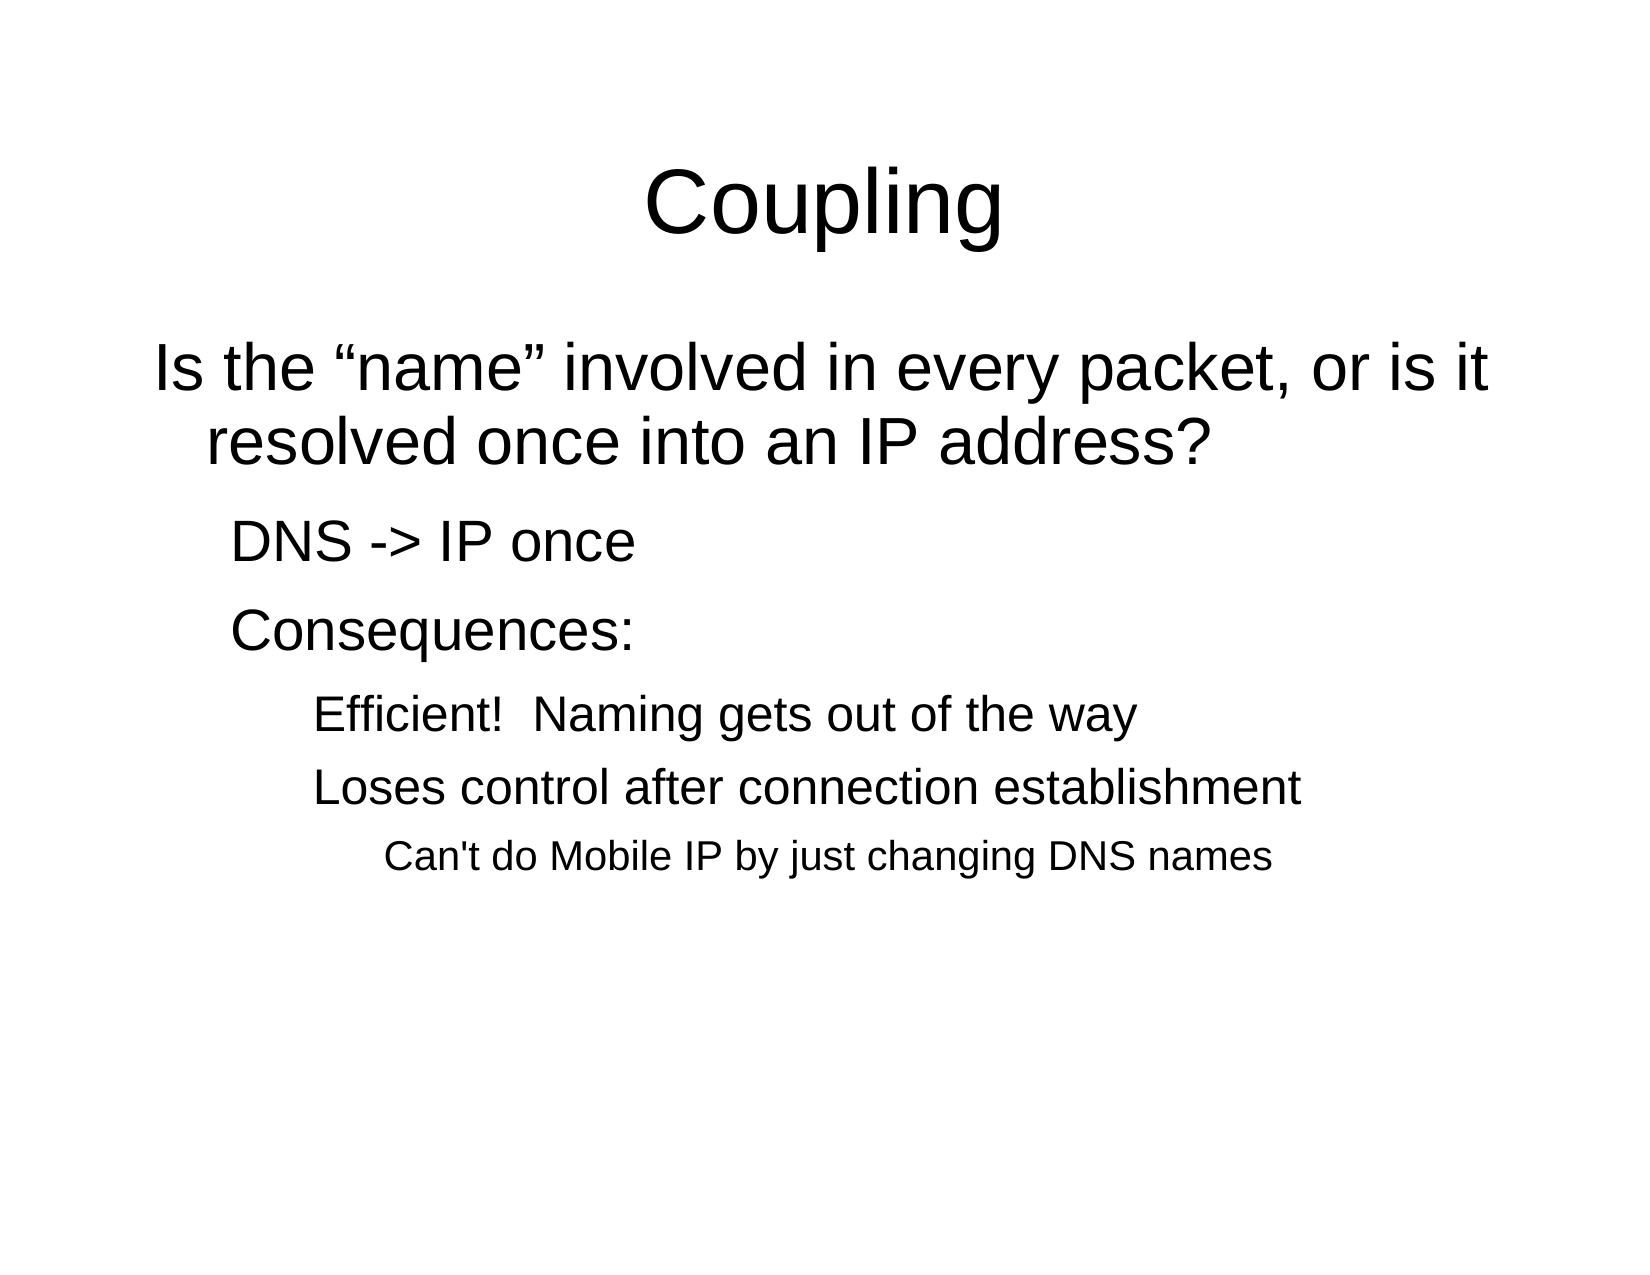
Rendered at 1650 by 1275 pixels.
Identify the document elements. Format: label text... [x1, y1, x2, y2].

title Coupling [135, 112, 1515, 291]
list Is the “name” involved in every packet, or is it resolved once into an IP address? DNS -> IP once Consequences: Efficient! Naming gets out of the way Loses control after connection establishment Can't do Mobile IP by just changing DNS names [135, 329, 1515, 1079]
